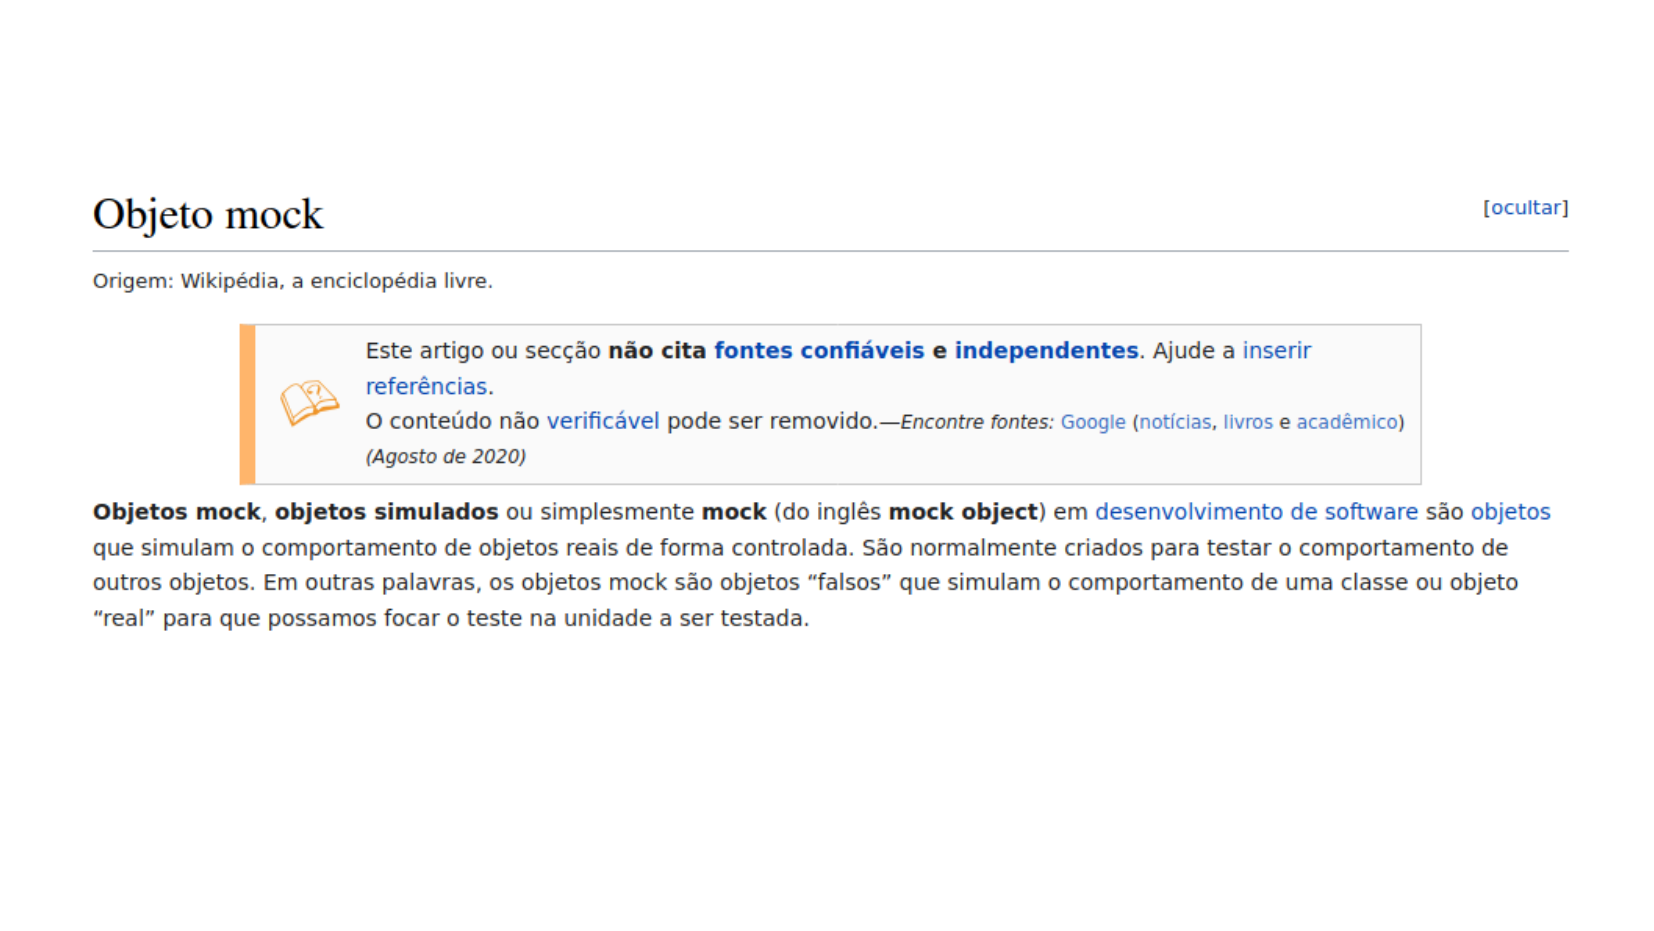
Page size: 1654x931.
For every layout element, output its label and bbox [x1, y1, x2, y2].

picture [82, 177, 1577, 645]
